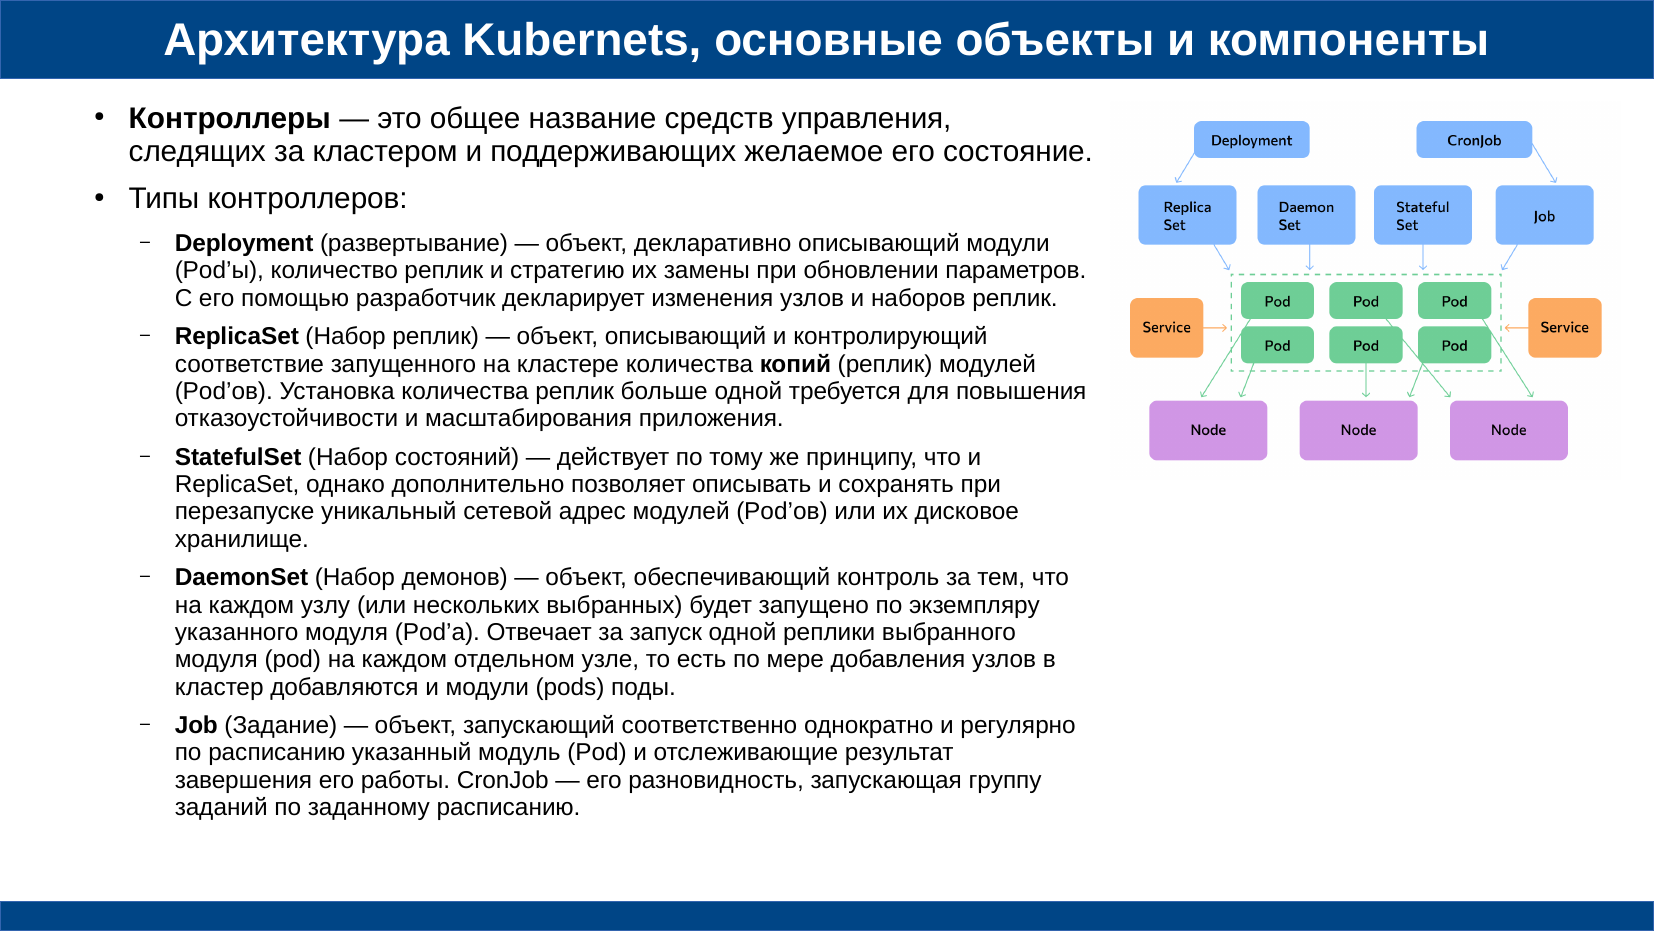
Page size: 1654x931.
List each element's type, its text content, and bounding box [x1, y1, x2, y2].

list Контроллеры — это общее название средств управления, следящих за кластером и поддерживающих желаемое его состояние. Типы контроллеров: Deployment (развертывание) — объект, декларативно описывающий модули (Pod’ы), количество реплик и стратегию их замены при обновлении параметров. С его помощью разработчик декларирует изменения узлов и наборов реплик. ReplicaSet (Набор реплик) — объект, описывающий и контролирующий соответствие запущенного на кластере количества копий (реплик) модулей (Pod’ов). Установка количества реплик больше одной требуется для повышения отказоустойчивости и масштабирования приложения. StatefulSet (Набор состояний) — действует по тому же принципу, что и ReplicaSet, однако дополнительно позволяет описывать и сохранять при перезапуске уникальный сетевой адрес модулей (Pod’ов) или их дисковое хранилище. DaemonSet (Набор демонов) — объект, обеспечивающий контроль за тем, что на каждом узлу (или нескольких выбранных) будет запущено по экземпляру указанного модуля (Pod’а). Отвечает за запуск одной реплики выбранного модуля (pod) на каждом отдельном узле, то есть по мере добавления узлов в кластер добавляются и модули (pods) поды. Job (Задание) — объект, запускающий соответственно однократно и регулярно по расписанию указанный модуль (Pod) и отслеживающие результат завершения его работы. CronJob — его разновидность, запускающая группу заданий по заданному расписанию. [82, 101, 1096, 886]
title Архитектура Kubernets, основные объекты и компоненты [0, 0, 1654, 79]
picture [1110, 101, 1621, 481]
